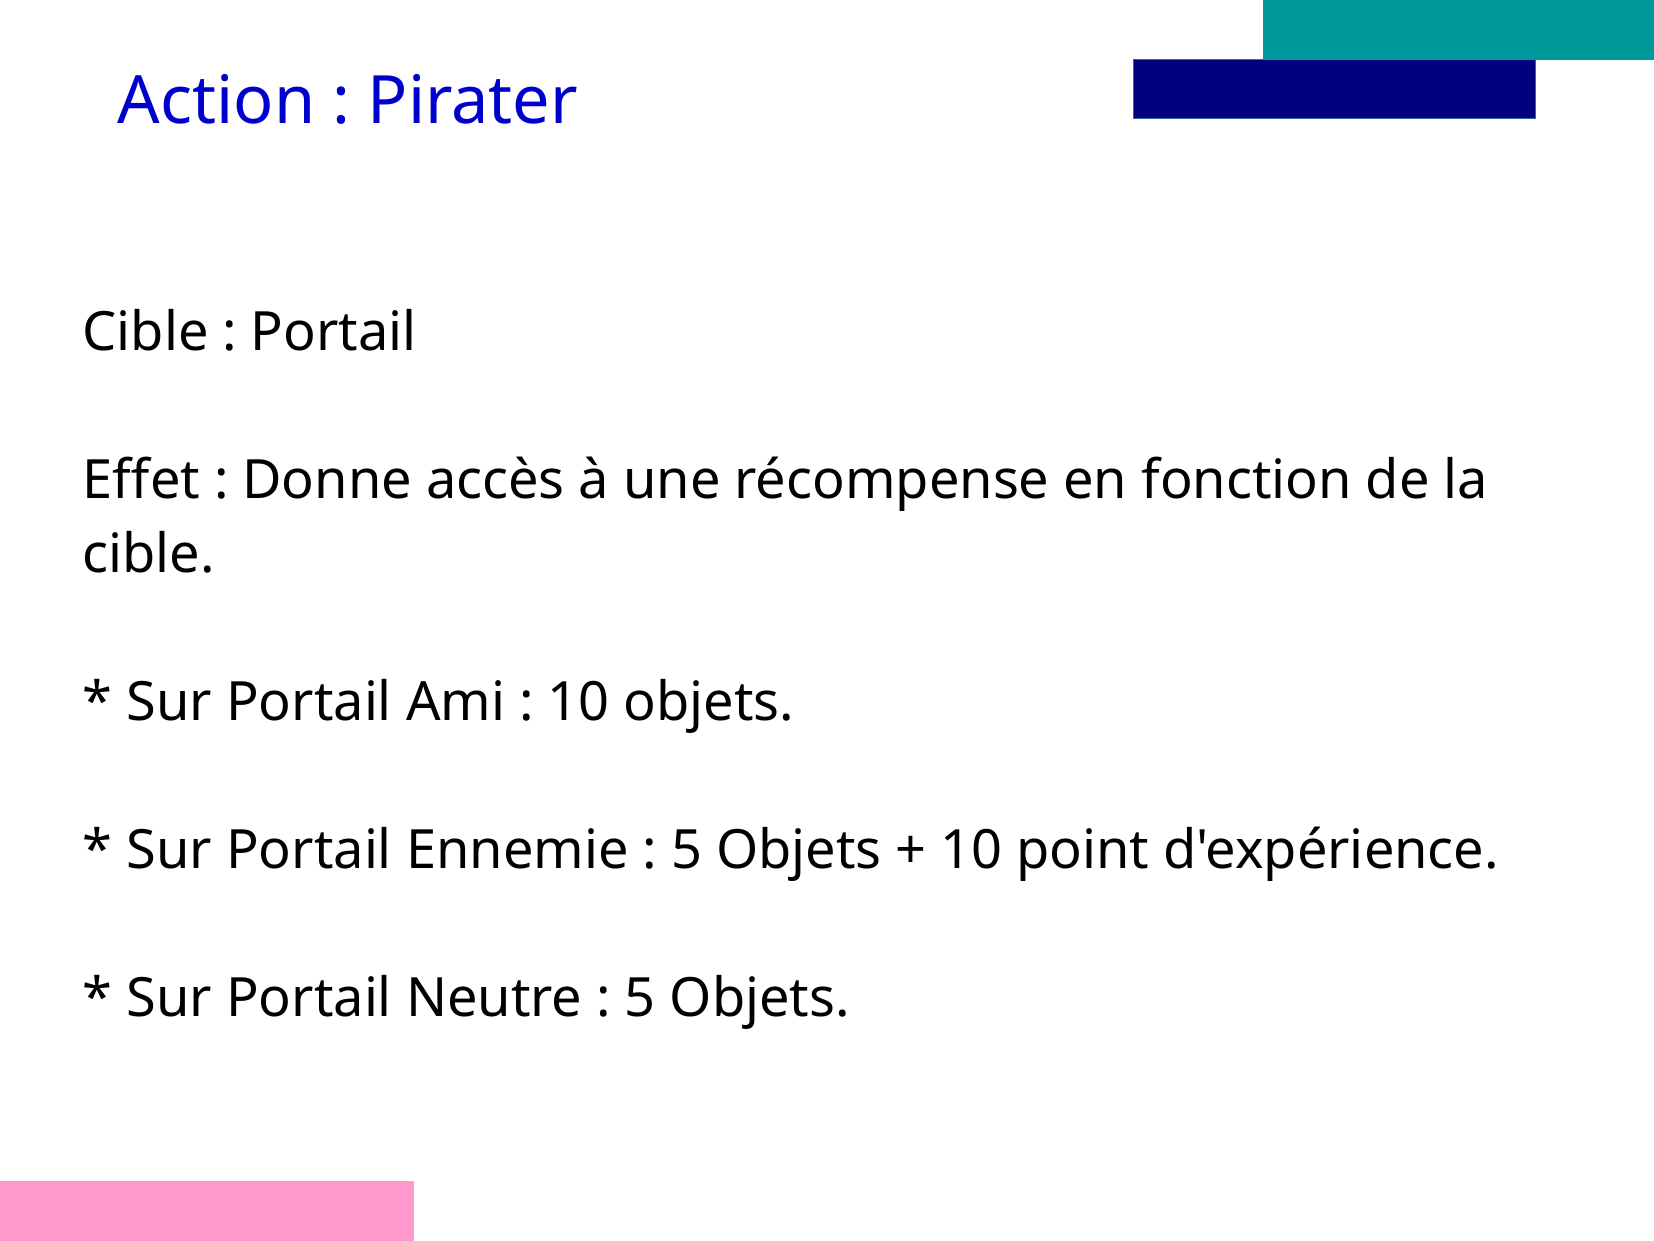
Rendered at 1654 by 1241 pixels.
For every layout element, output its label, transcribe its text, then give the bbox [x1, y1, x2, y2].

text_box [0, 1181, 414, 1241]
text_box [1133, 0, 1654, 119]
title Action : Pirater [0, 0, 745, 201]
subtitle Cible : Portail Effet : Donne accès à une récompense en fonction de la cible. * Sur Portail Ami : 10 objets. * Sur Portail Ennemie : 5 Objets + 10 point d'expérience. * Sur Portail Neutre : 5 Objets. [82, 251, 1571, 1149]
